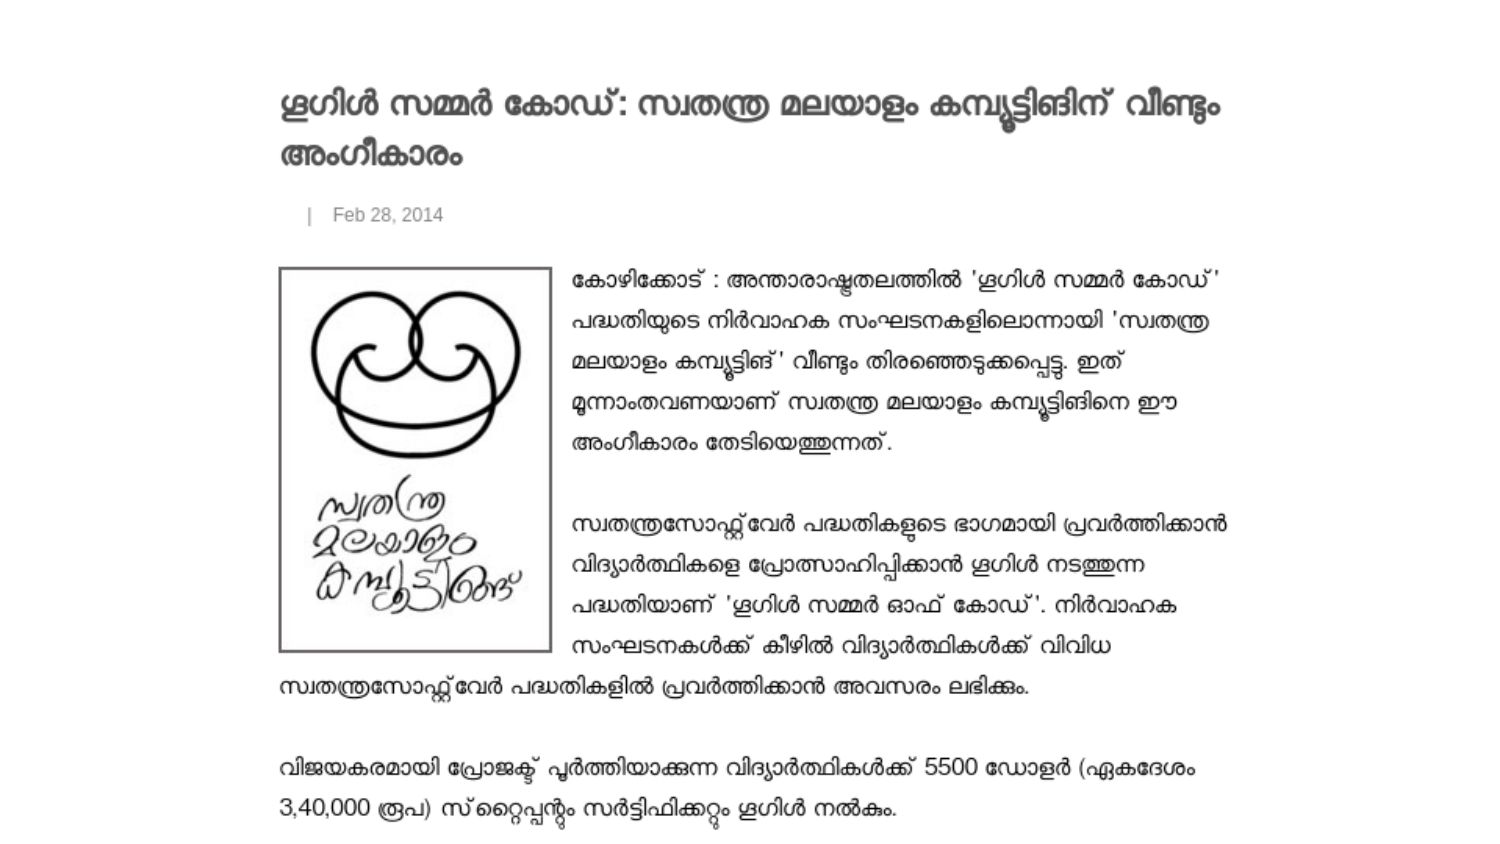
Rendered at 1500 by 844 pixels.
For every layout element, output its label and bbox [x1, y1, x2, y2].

picture [260, 67, 1261, 844]
